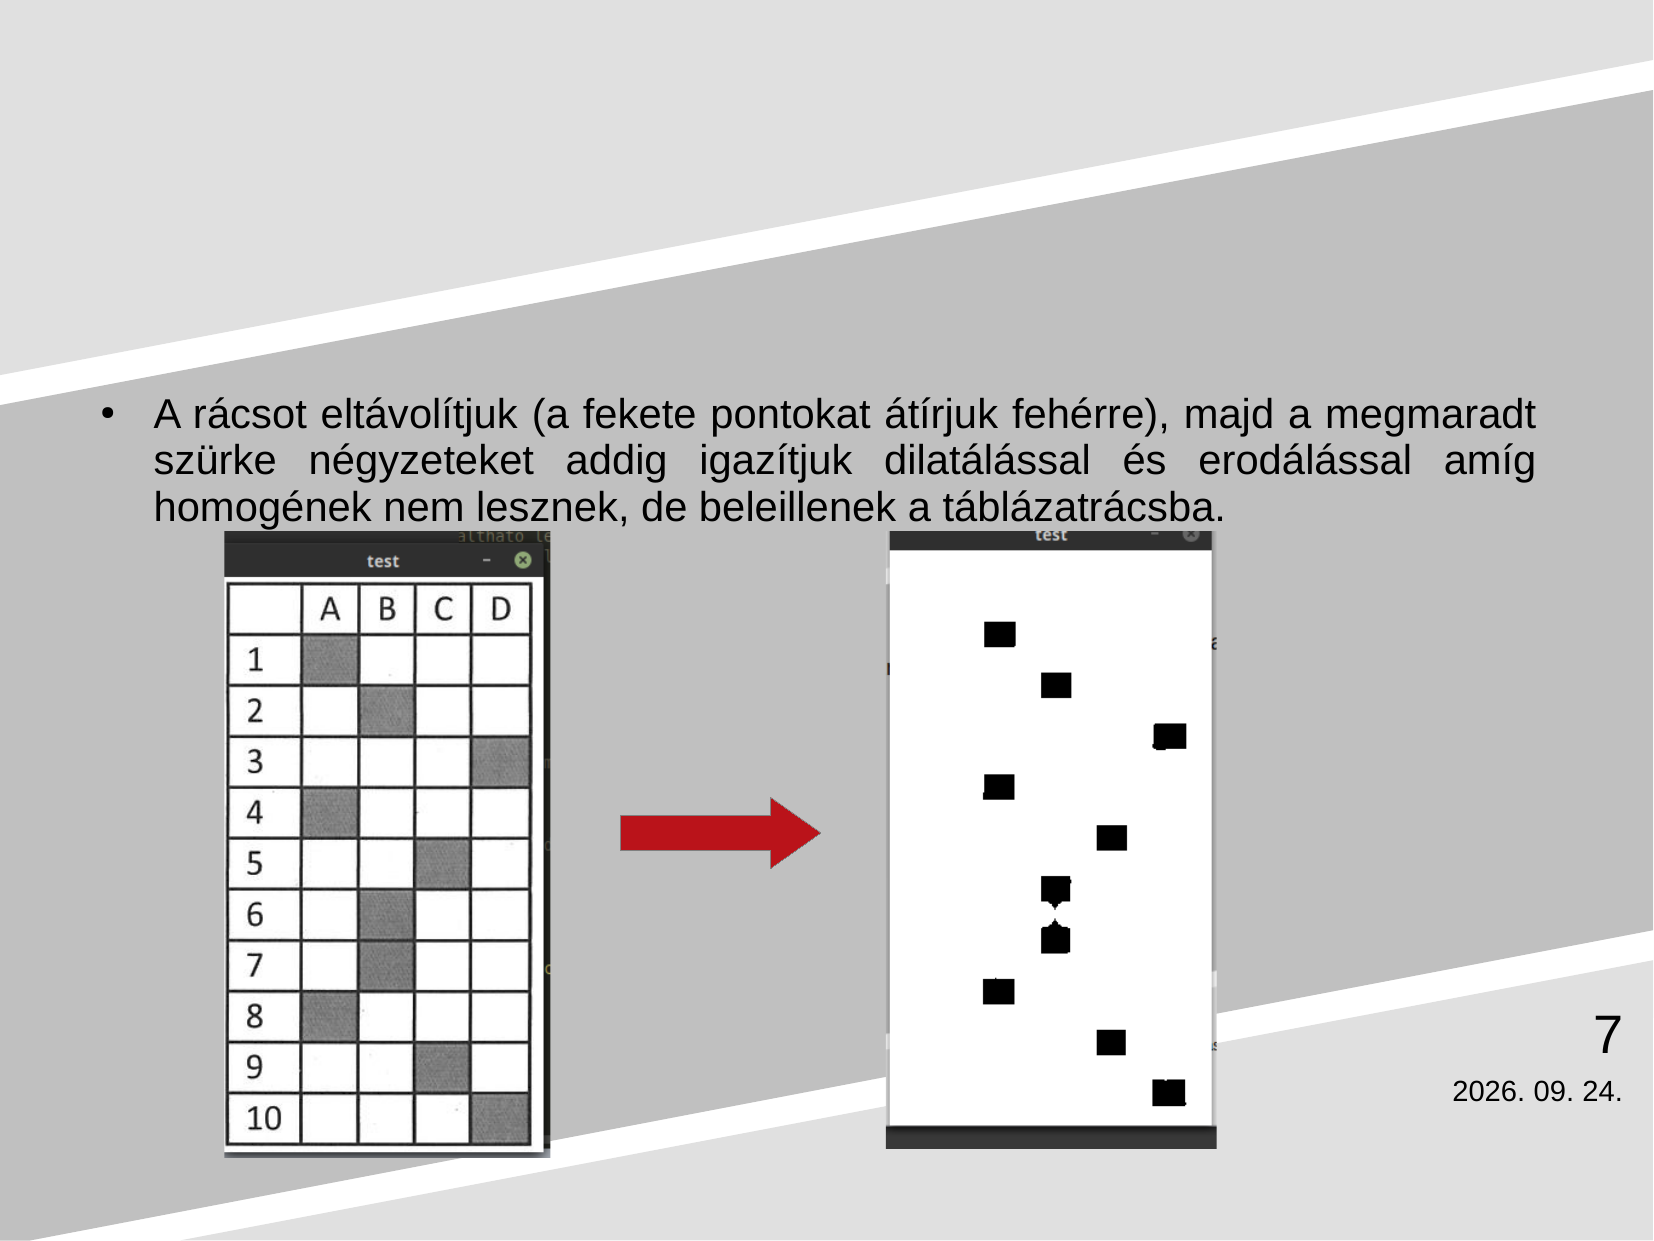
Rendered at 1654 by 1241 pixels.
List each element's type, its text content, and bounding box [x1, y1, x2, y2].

list A rácsot eltávolítjuk (a fekete pontokat átírjuk fehérre), majd a megmaradt szürke négyzeteket addig igazítjuk dilatálással és erodálással amíg homogének nem lesznek, de beleillenek a táblázatrácsba. [82, 390, 1538, 1111]
text_box [620, 797, 821, 869]
picture [885, 531, 1217, 1149]
picture [224, 531, 551, 1158]
